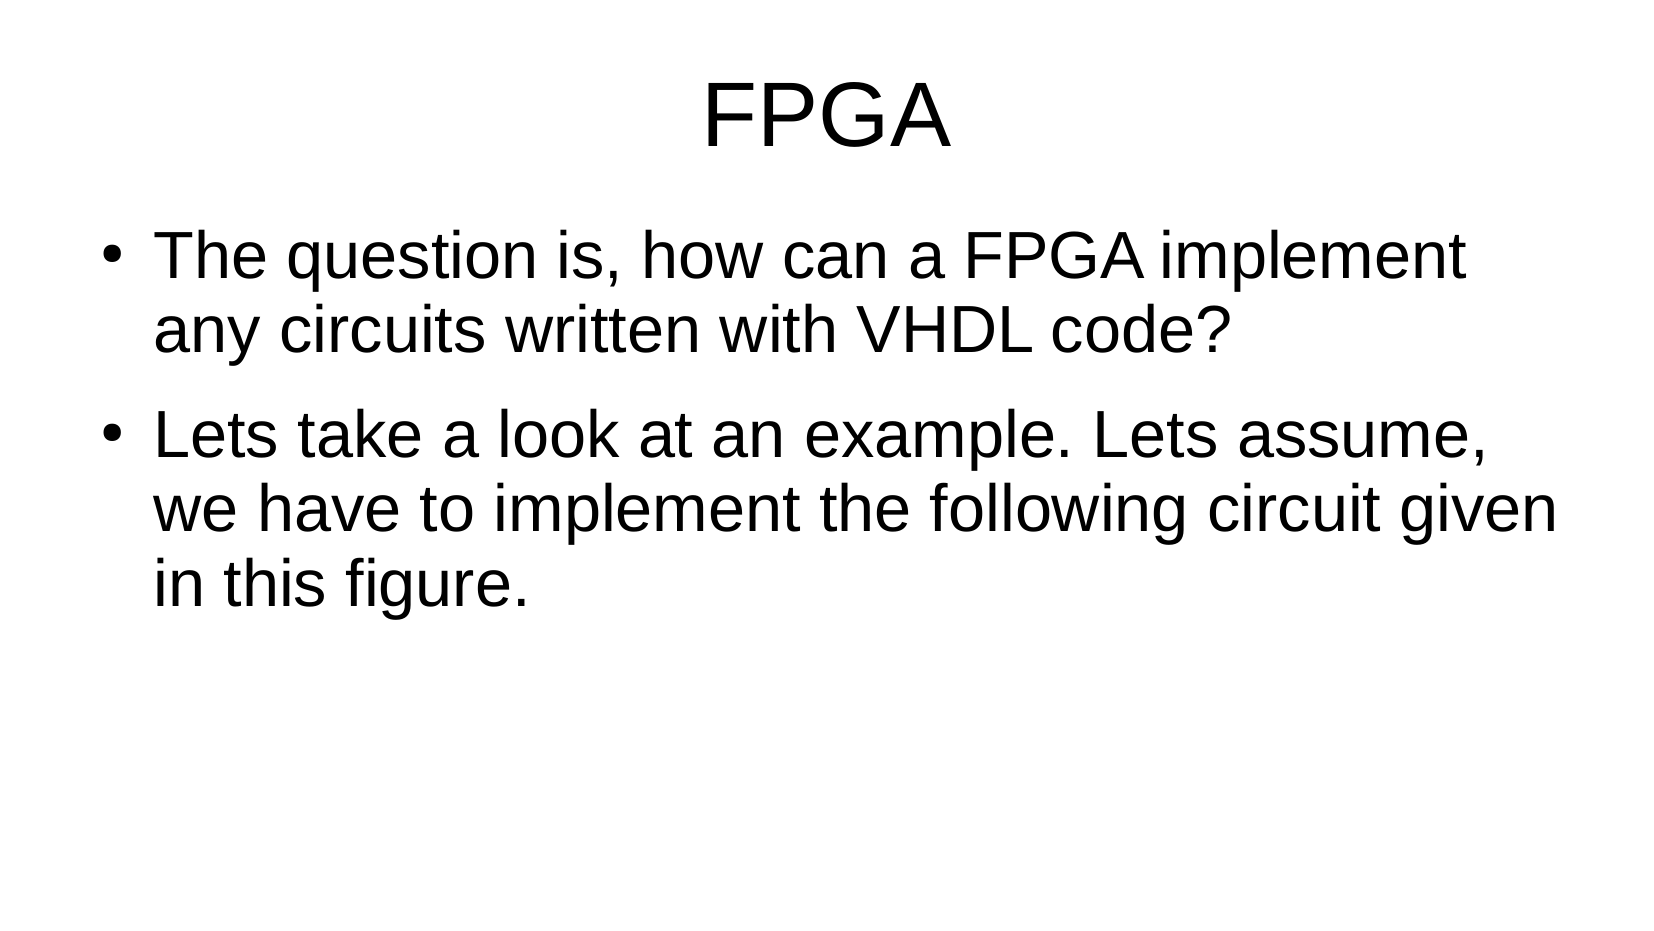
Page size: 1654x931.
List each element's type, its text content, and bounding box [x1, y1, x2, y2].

list The question is, how can a FPGA implement any circuits written with VHDL code? Lets take a look at an example. Lets assume, we have to implement the following circuit given in this figure. [82, 217, 1571, 758]
title FPGA [82, 37, 1571, 193]
